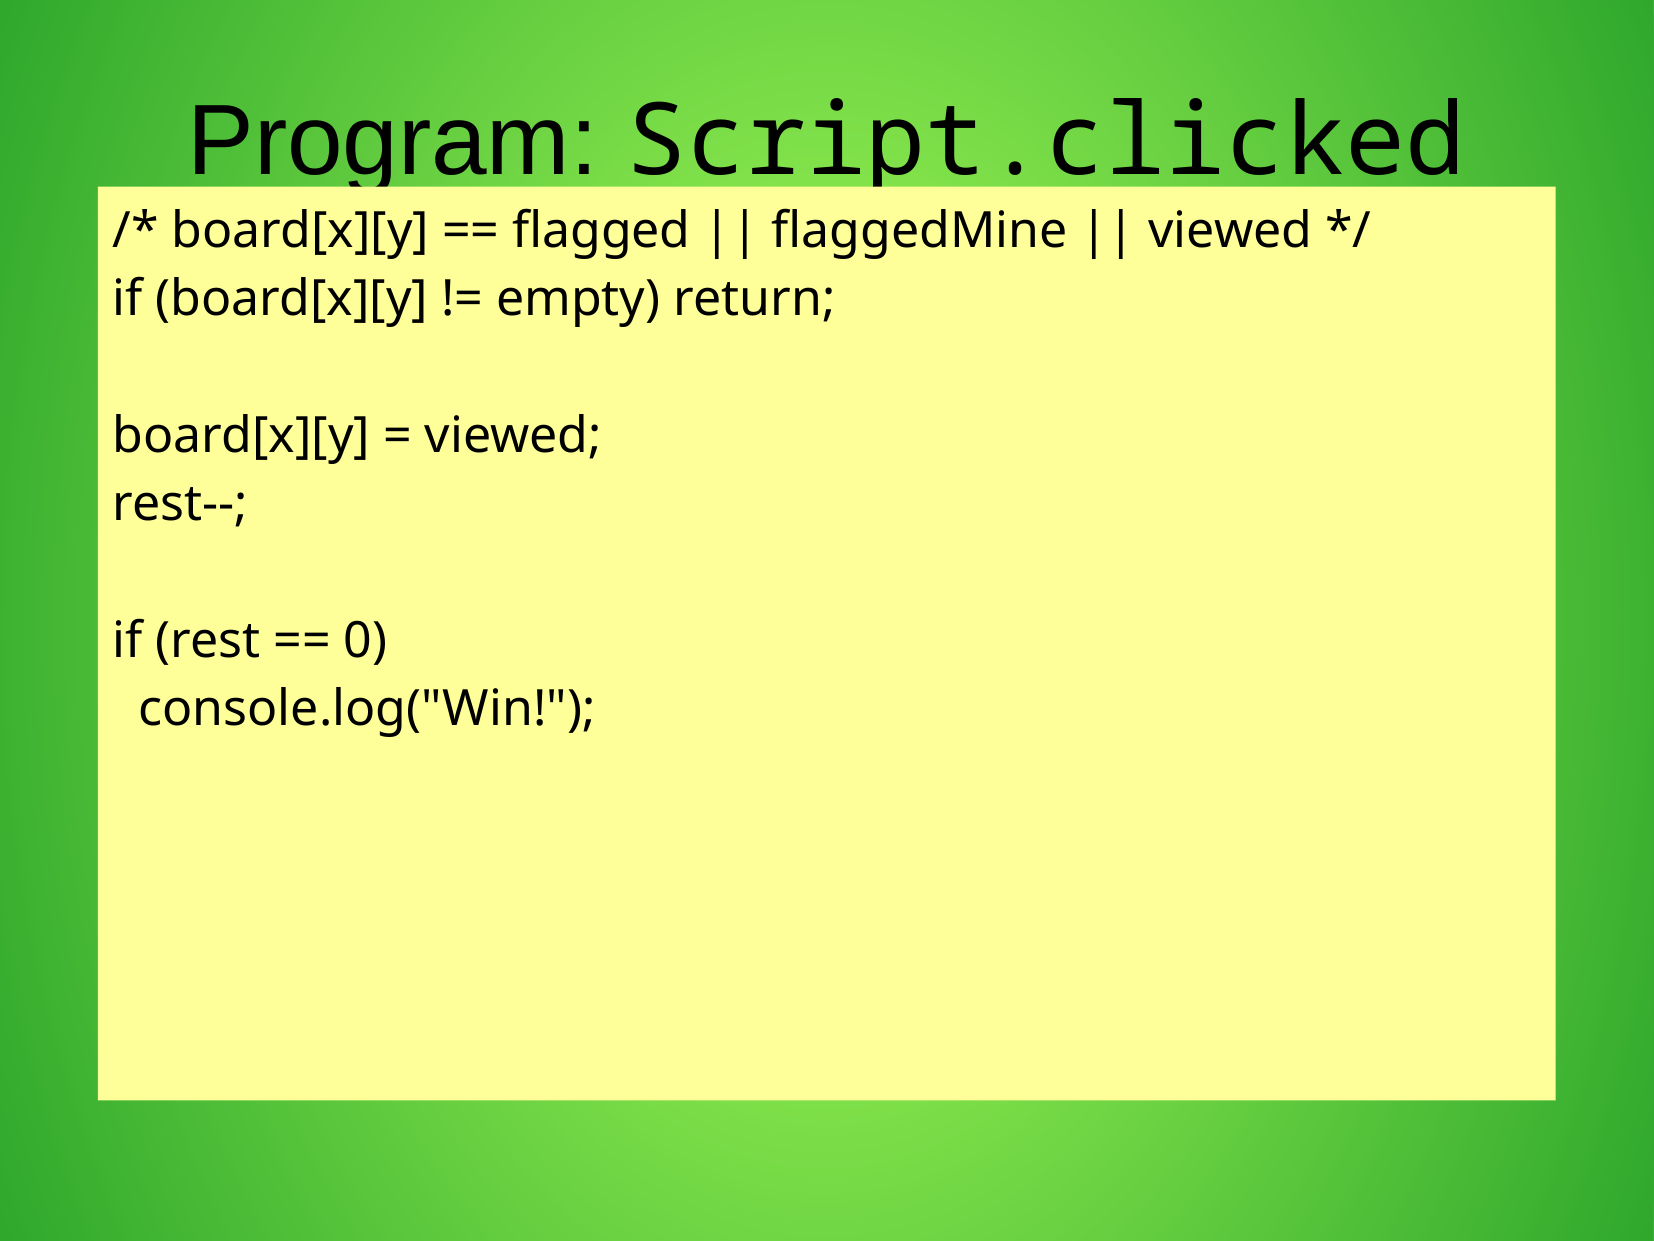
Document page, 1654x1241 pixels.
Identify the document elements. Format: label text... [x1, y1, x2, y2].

text_box Program: Script.clicked [130, 60, 1524, 186]
text_box /* board[x][y] == flagged || flaggedMine || viewed */ if (board[x][y] != empty) return; board[x][y] = viewed; rest--; if (rest == 0) console.log("Win!"); [97, 186, 1556, 1101]
